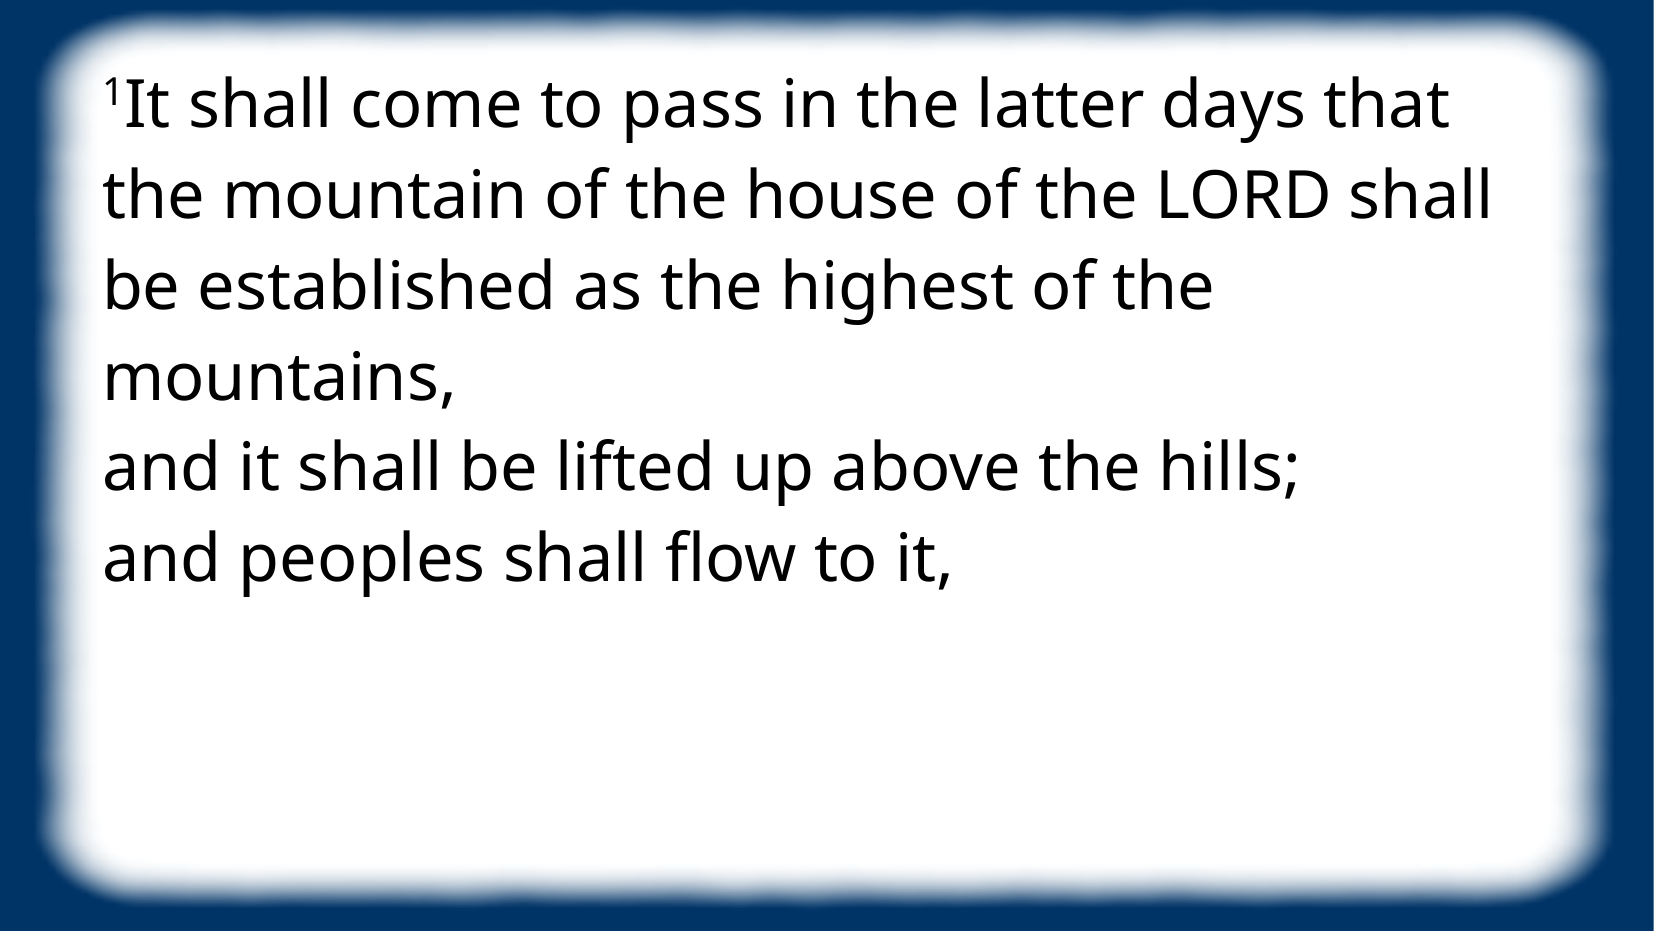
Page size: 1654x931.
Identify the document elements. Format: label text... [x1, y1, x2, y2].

picture [0, 0, 1654, 931]
text_box 1It shall come to pass in the latter days that the mountain of the house of the LORD shall be established as the highest of the mountains, and it shall be lifted up above the hills; and peoples shall flow to it, [87, 49, 1558, 508]
